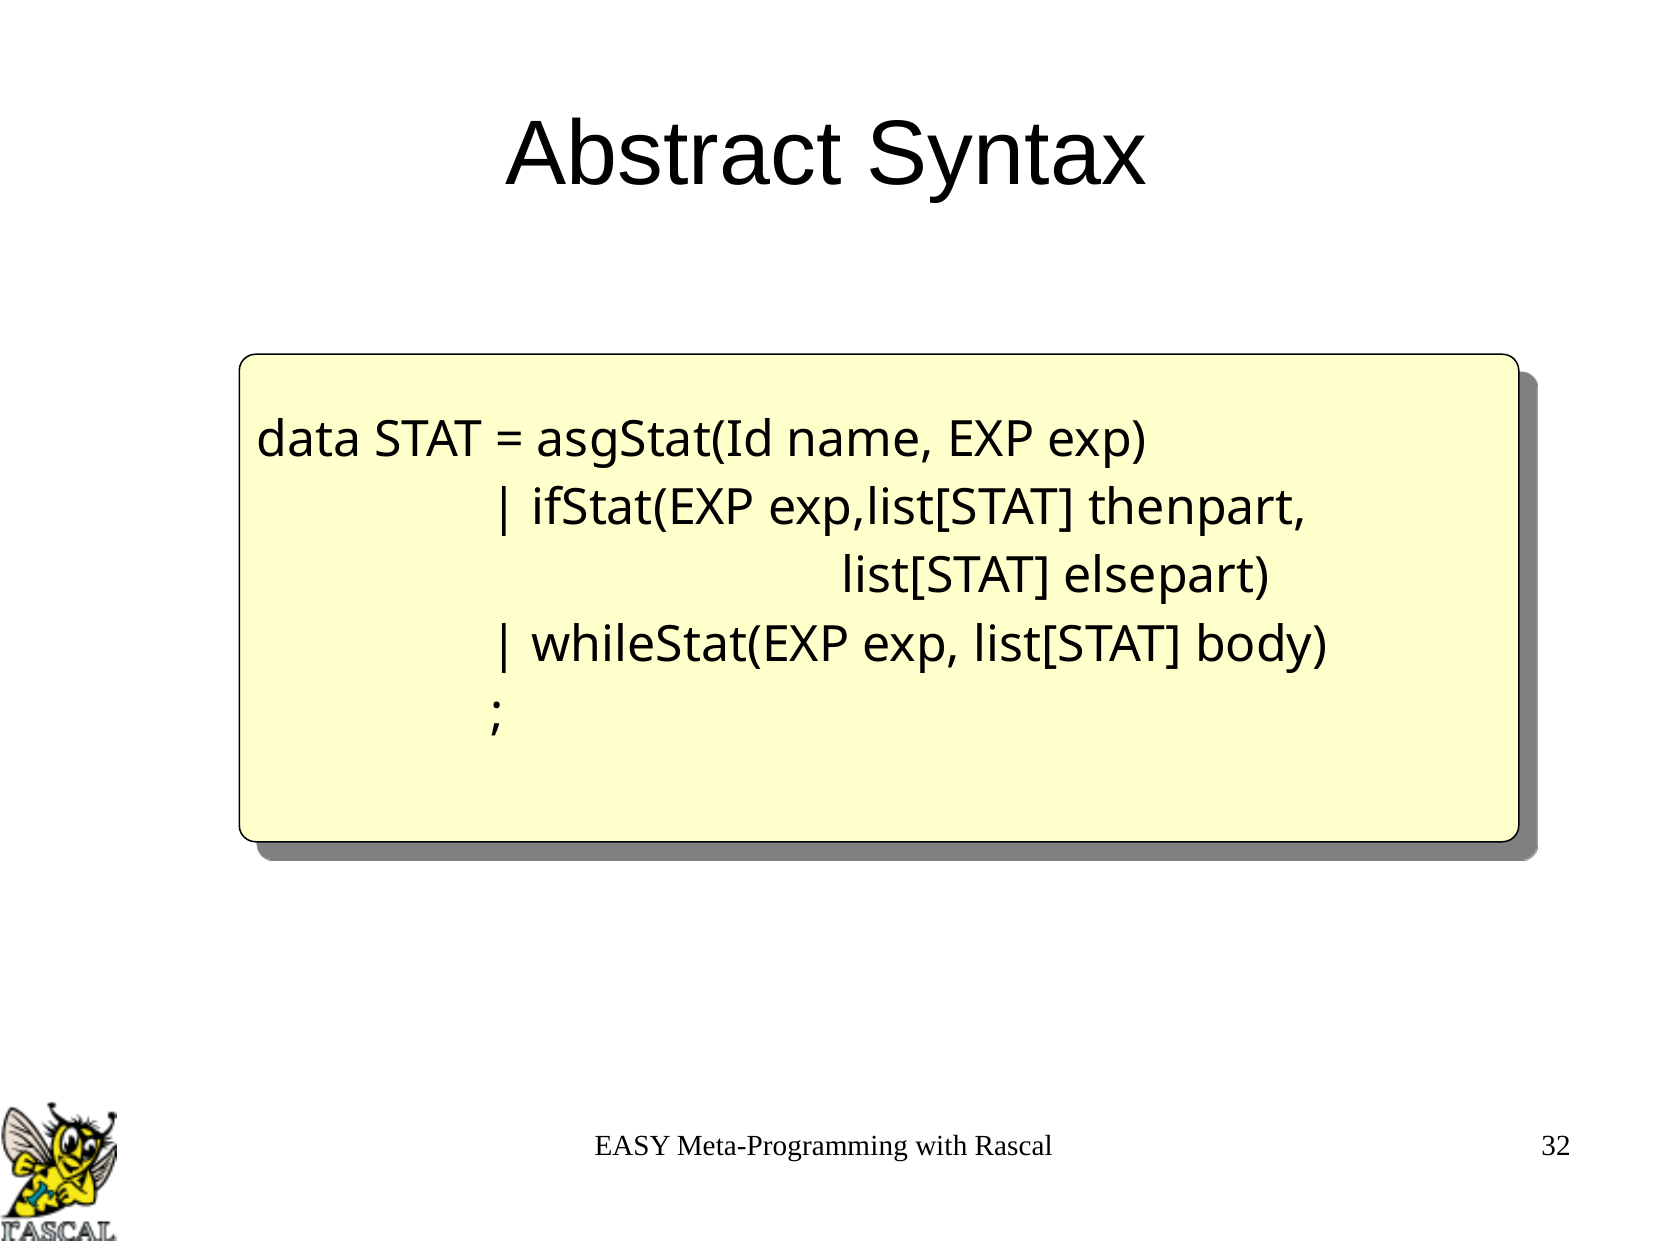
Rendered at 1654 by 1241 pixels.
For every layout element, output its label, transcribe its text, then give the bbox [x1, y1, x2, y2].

text_box [239, 354, 1519, 842]
text_box data STAT = asgStat(Id name, EXP exp) | ifStat(EXP exp,list[STAT] thenpart, list[STAT] elsepart) | whileStat(EXP exp, list[STAT] body) ; [242, 395, 1454, 783]
title Abstract Syntax [82, 56, 1571, 250]
picture [0, 1102, 117, 1241]
